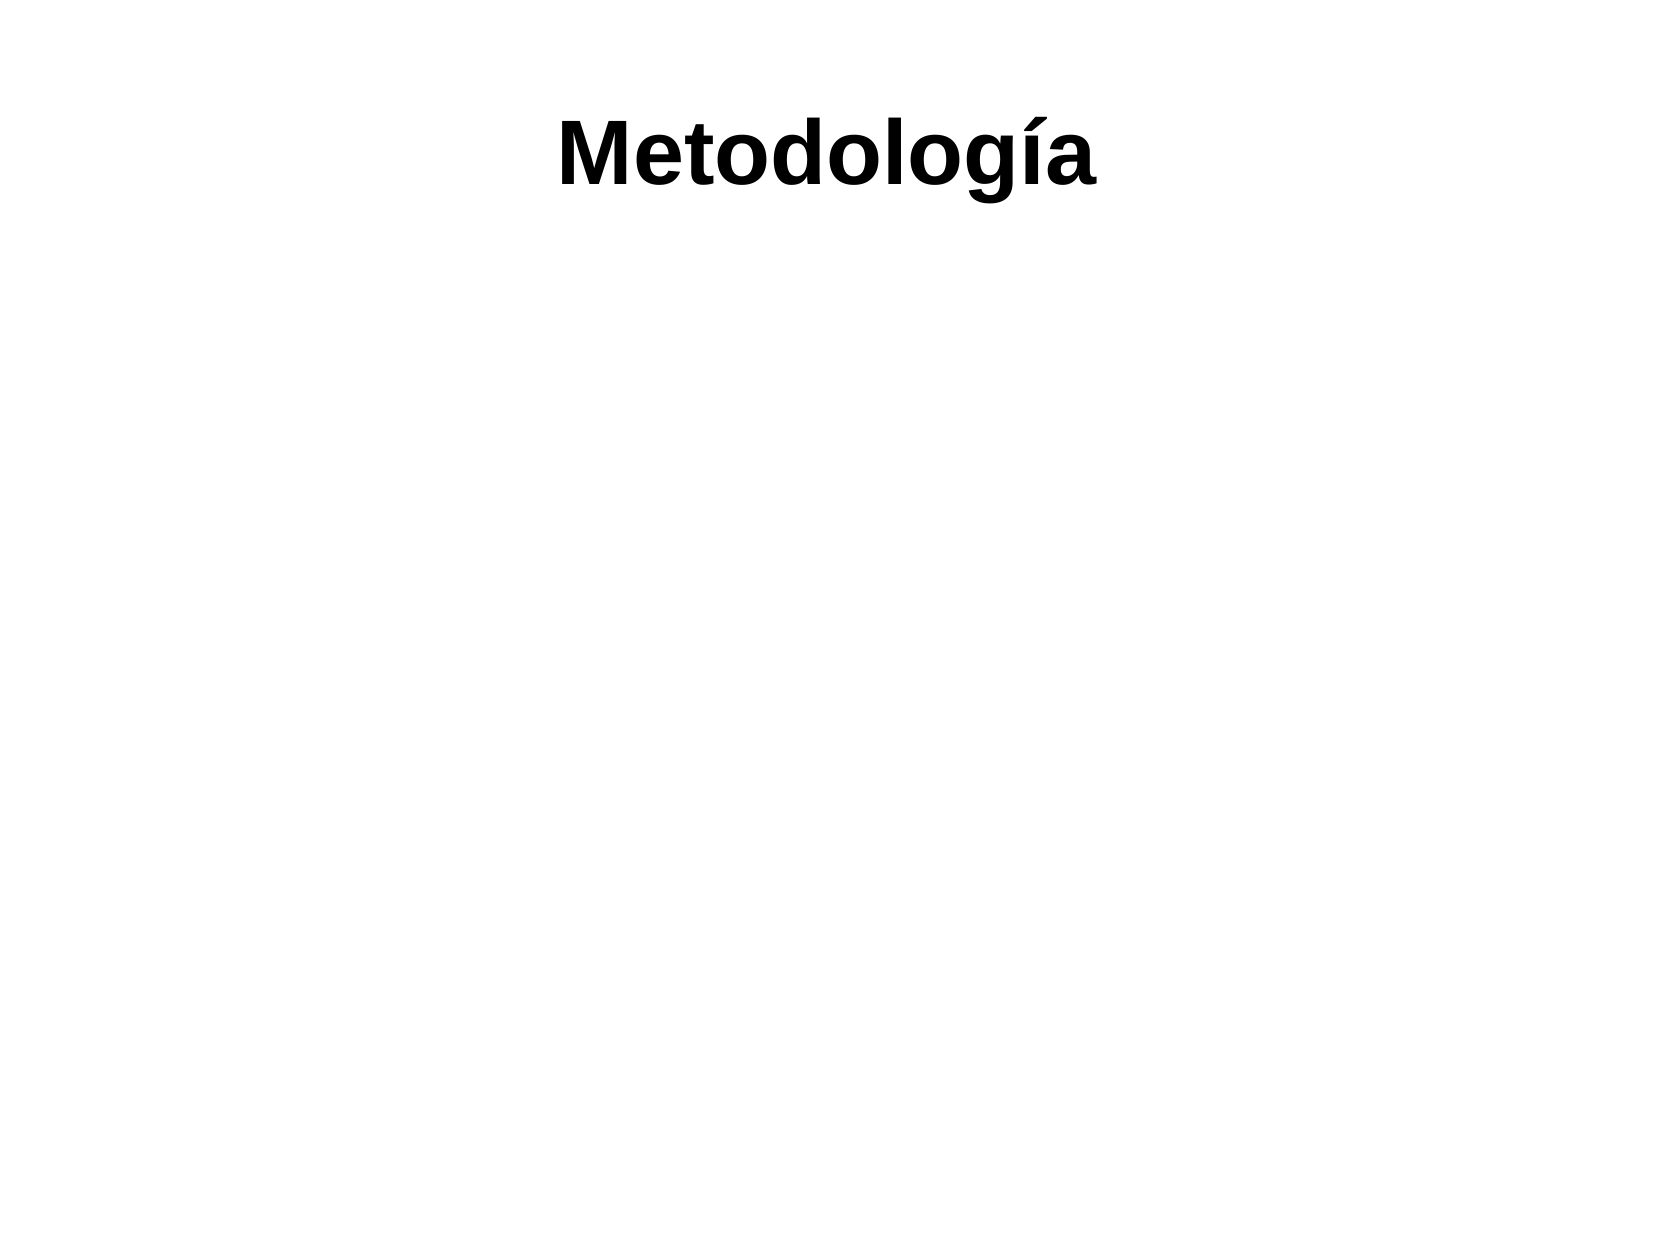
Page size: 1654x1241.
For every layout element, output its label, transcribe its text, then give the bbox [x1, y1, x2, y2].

title Metodología [82, 49, 1571, 257]
